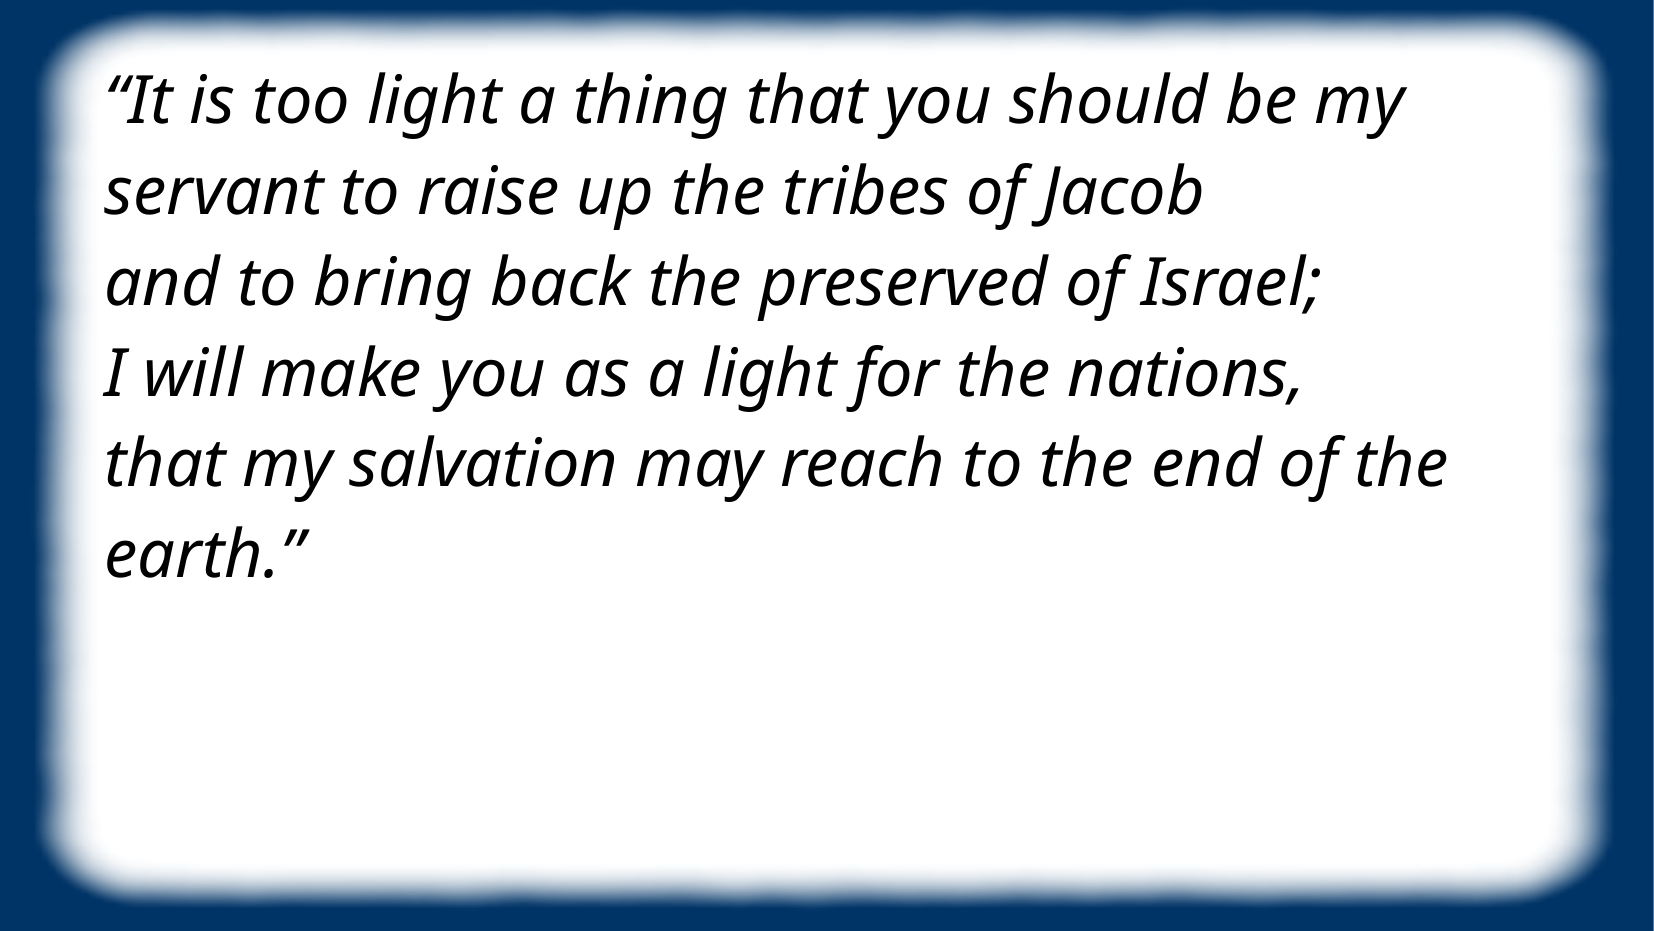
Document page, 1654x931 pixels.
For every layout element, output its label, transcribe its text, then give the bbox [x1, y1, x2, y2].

picture [0, 0, 1654, 931]
text_box “It is too light a thing that you should be my servant to raise up the tribes of Jacob and to bring back the preserved of Israel; I will make you as a light for the nations, that my salvation may reach to the end of the earth.” [90, 45, 1561, 593]
